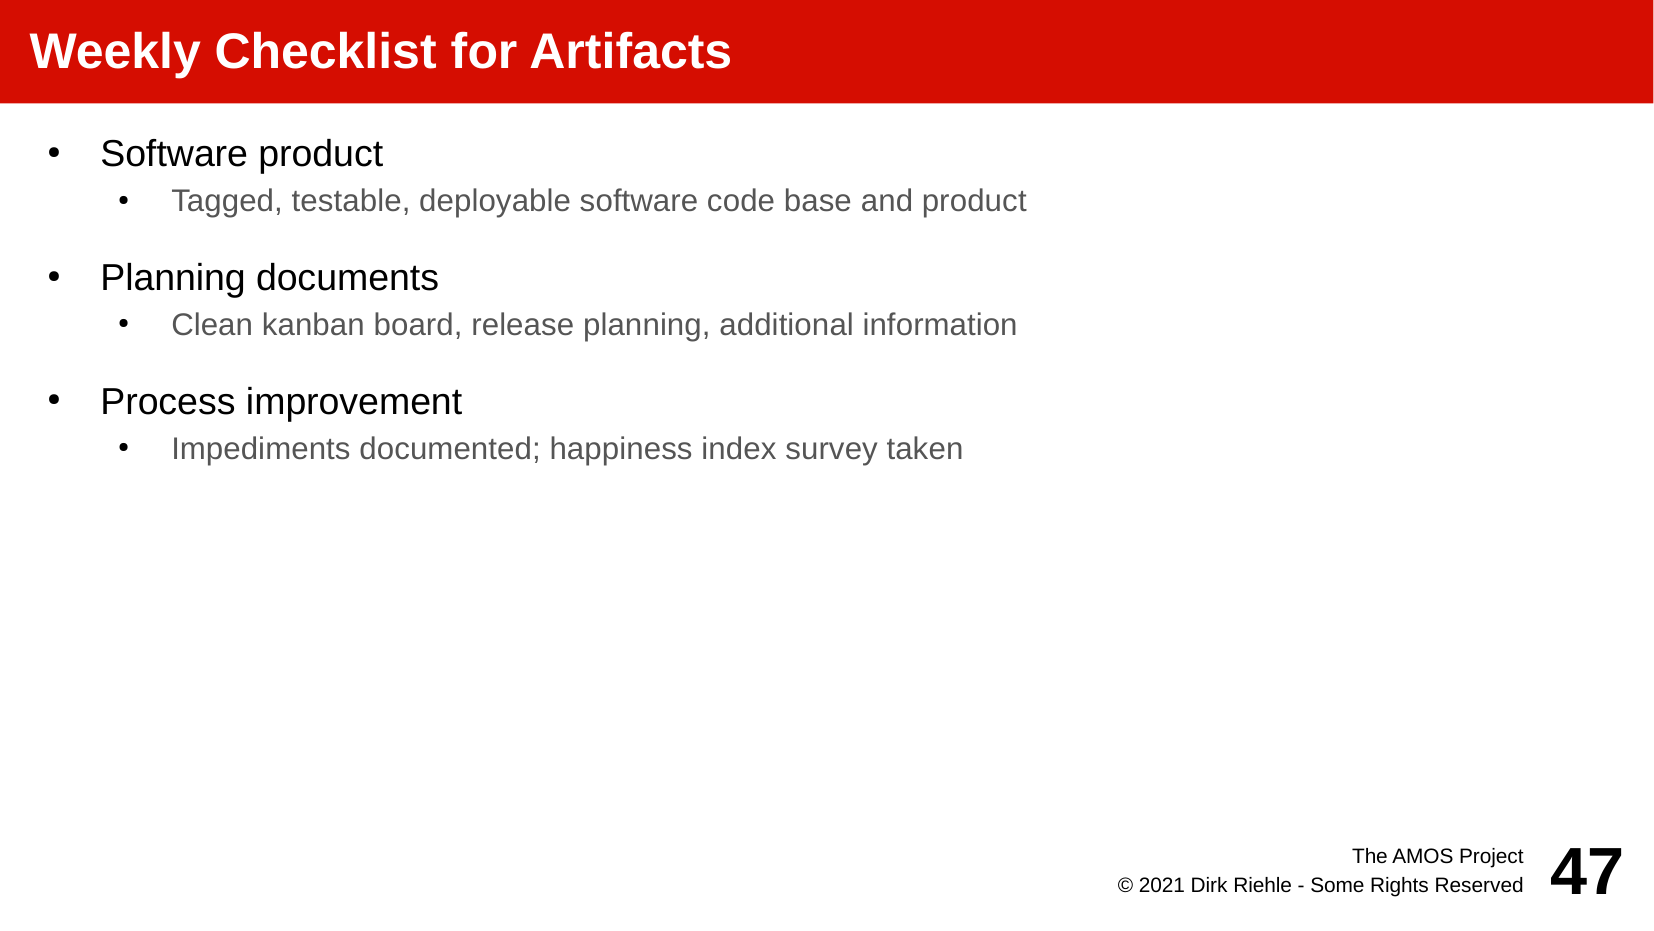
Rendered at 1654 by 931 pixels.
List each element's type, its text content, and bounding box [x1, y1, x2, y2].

title Weekly Checklist for Artifacts [0, 0, 1654, 104]
list Software product Tagged, testable, deployable software code base and product Planning documents Clean kanban board, release planning, additional information Process improvement Impediments documented; happiness index survey taken [29, 132, 1625, 813]
